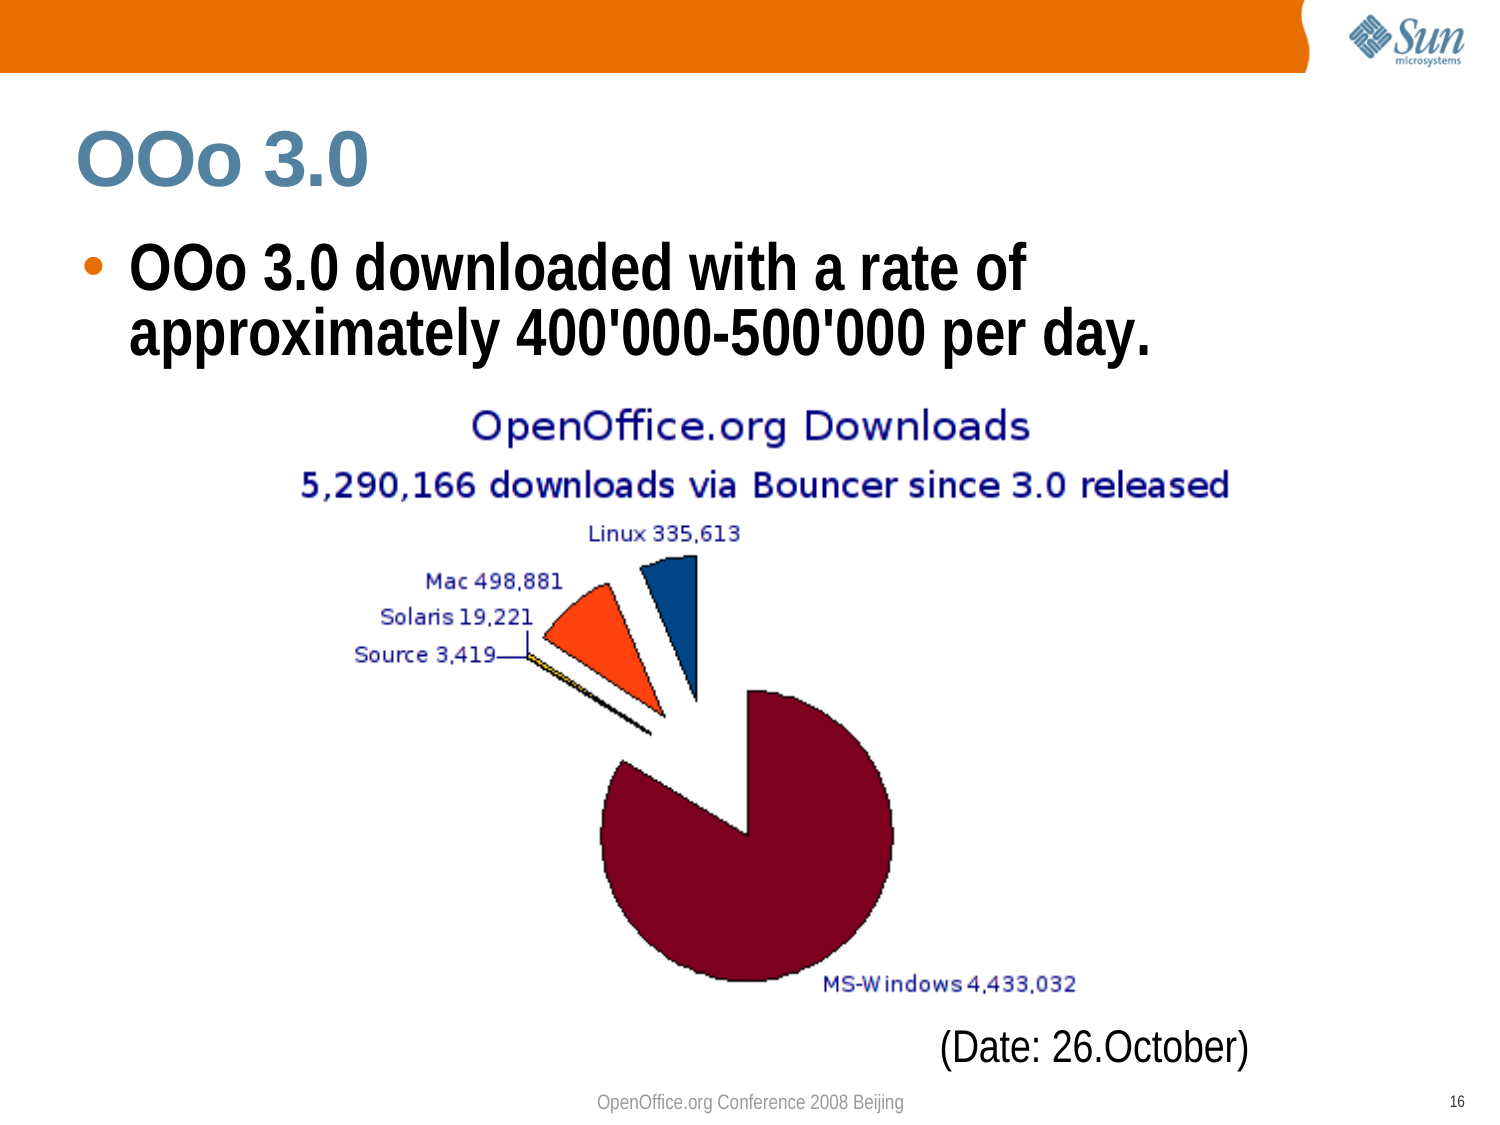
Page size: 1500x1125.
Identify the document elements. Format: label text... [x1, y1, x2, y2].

list OOo 3.0 downloaded with a rate of approximately 400'000-500'000 per day. [62, 238, 1399, 463]
picture [0, 0, 1500, 73]
picture [221, 391, 1268, 1030]
title OOo 3.0 [75, 123, 1437, 227]
text_box (Date: 26.October) [939, 1027, 1500, 1080]
